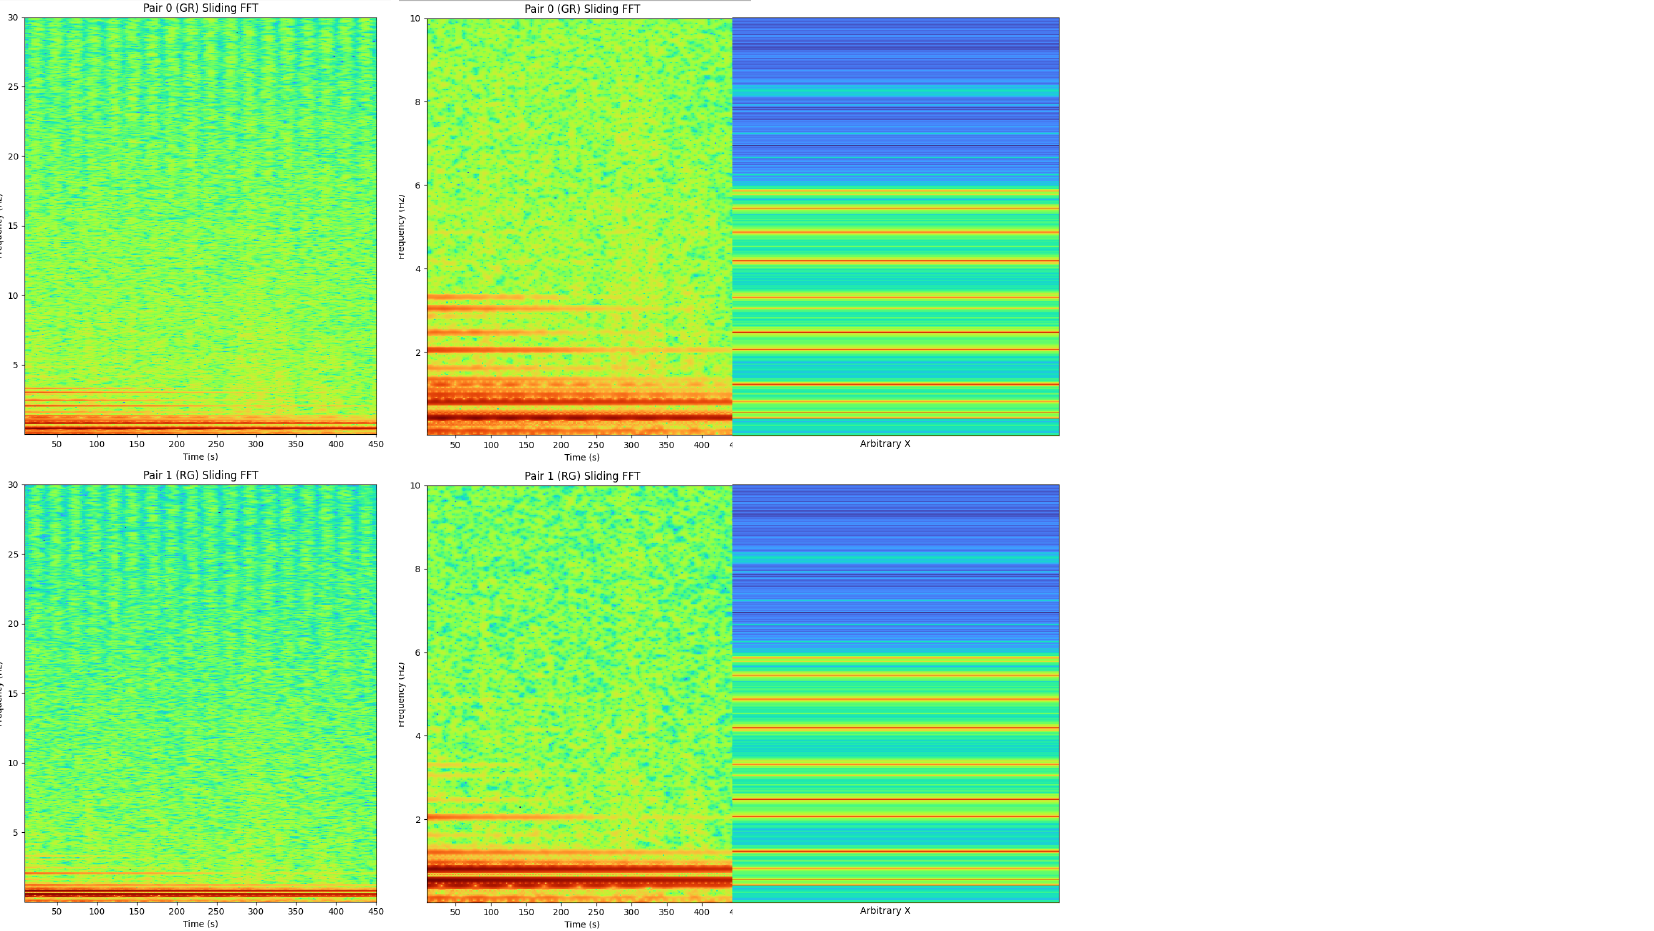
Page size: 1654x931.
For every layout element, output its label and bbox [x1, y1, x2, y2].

picture [399, 0, 1070, 931]
picture [0, 0, 391, 931]
